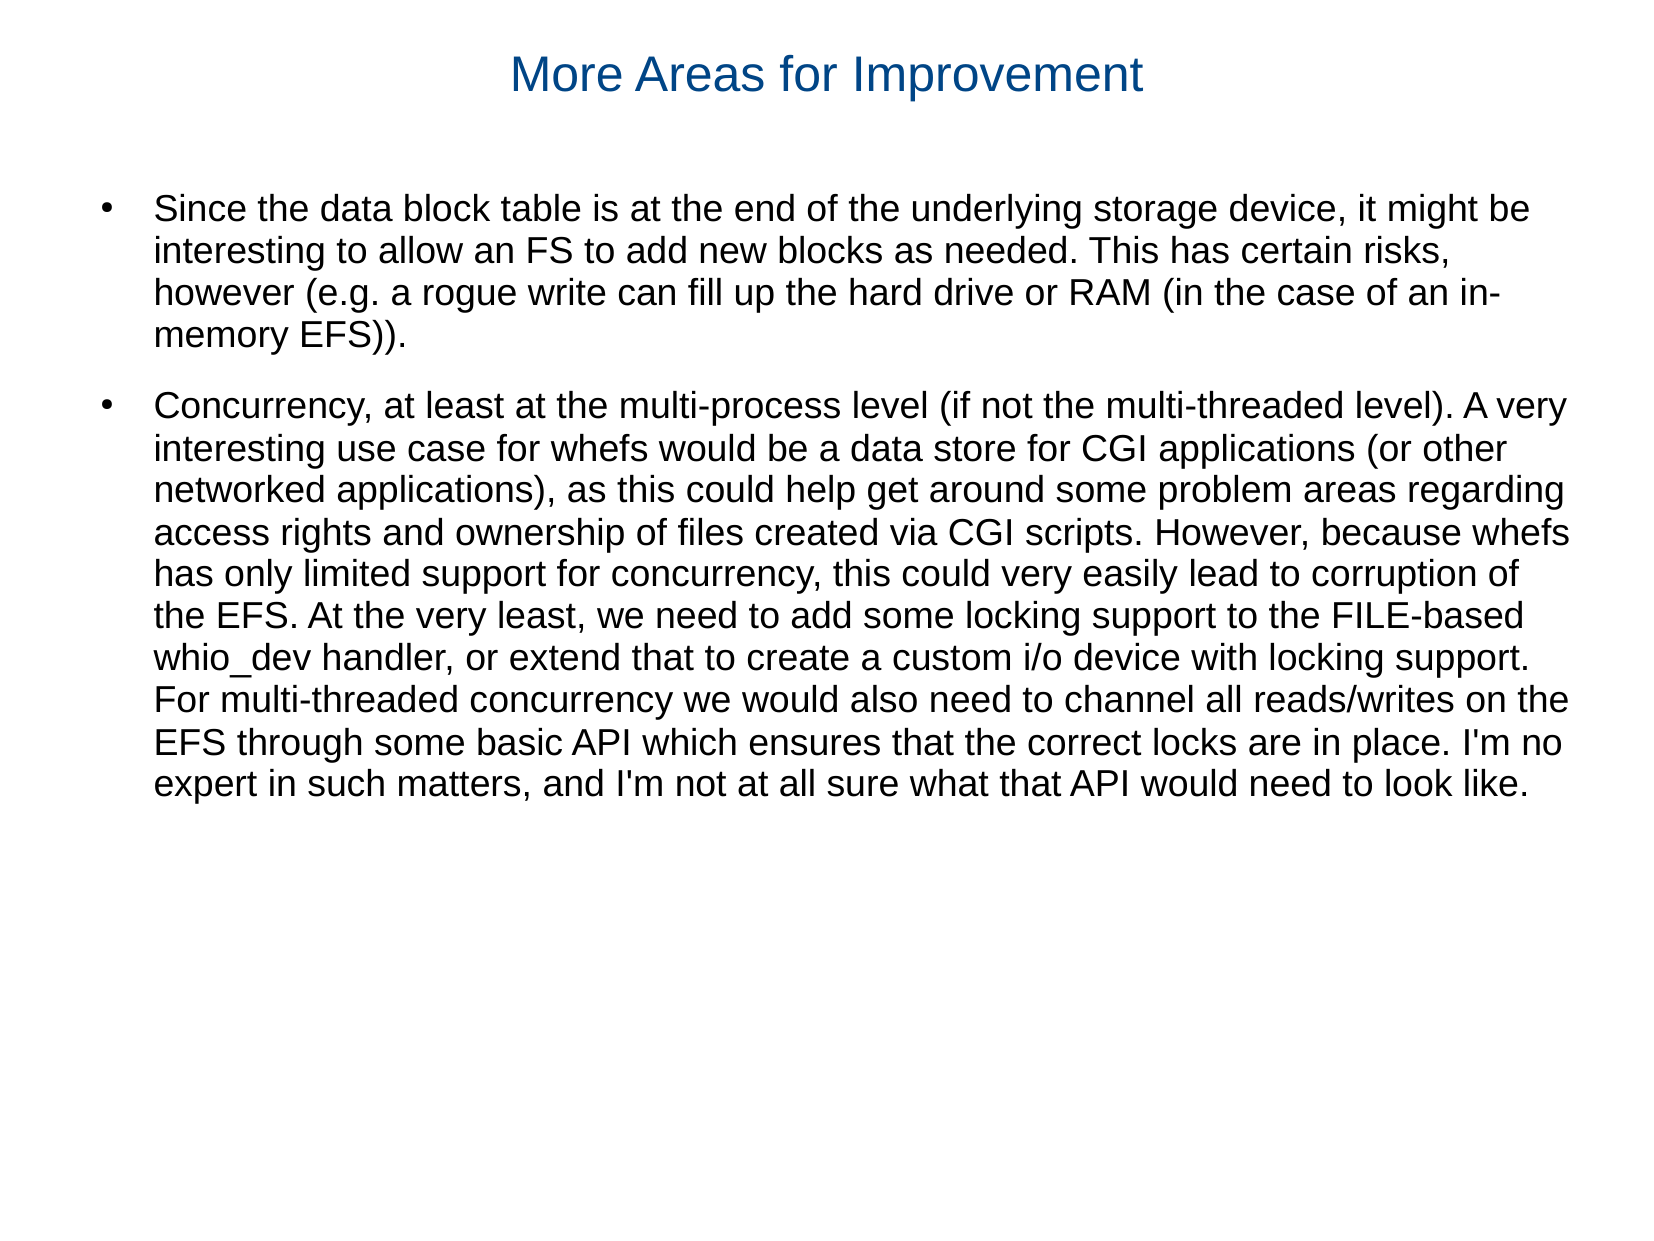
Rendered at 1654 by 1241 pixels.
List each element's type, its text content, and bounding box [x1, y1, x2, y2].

text_box More Areas for Improvement [283, 37, 1371, 112]
list Since the data block table is at the end of the underlying storage device, it might be interesting to allow an FS to add new blocks as needed. This has certain risks, however (e.g. a rogue write can fill up the hard drive or RAM (in the case of an in-memory EFS)). Concurrency, at least at the multi-process level (if not the multi-threaded level). A very interesting use case for whefs would be a data store for CGI applications (or other networked applications), as this could help get around some problem areas regarding access rights and ownership of files created via CGI scripts. However, because whefs has only limited support for concurrency, this could very easily lead to corruption of the EFS. At the very least, we need to add some locking support to the FILE-based whio_dev handler, or extend that to create a custom i/o device with locking support. For multi-threaded concurrency we would also need to channel all reads/writes on the EFS through some basic API which ensures that the correct locks are in place. I'm no expert in such matters, and I'm not at all sure what that API would need to look like. [82, 187, 1571, 1094]
